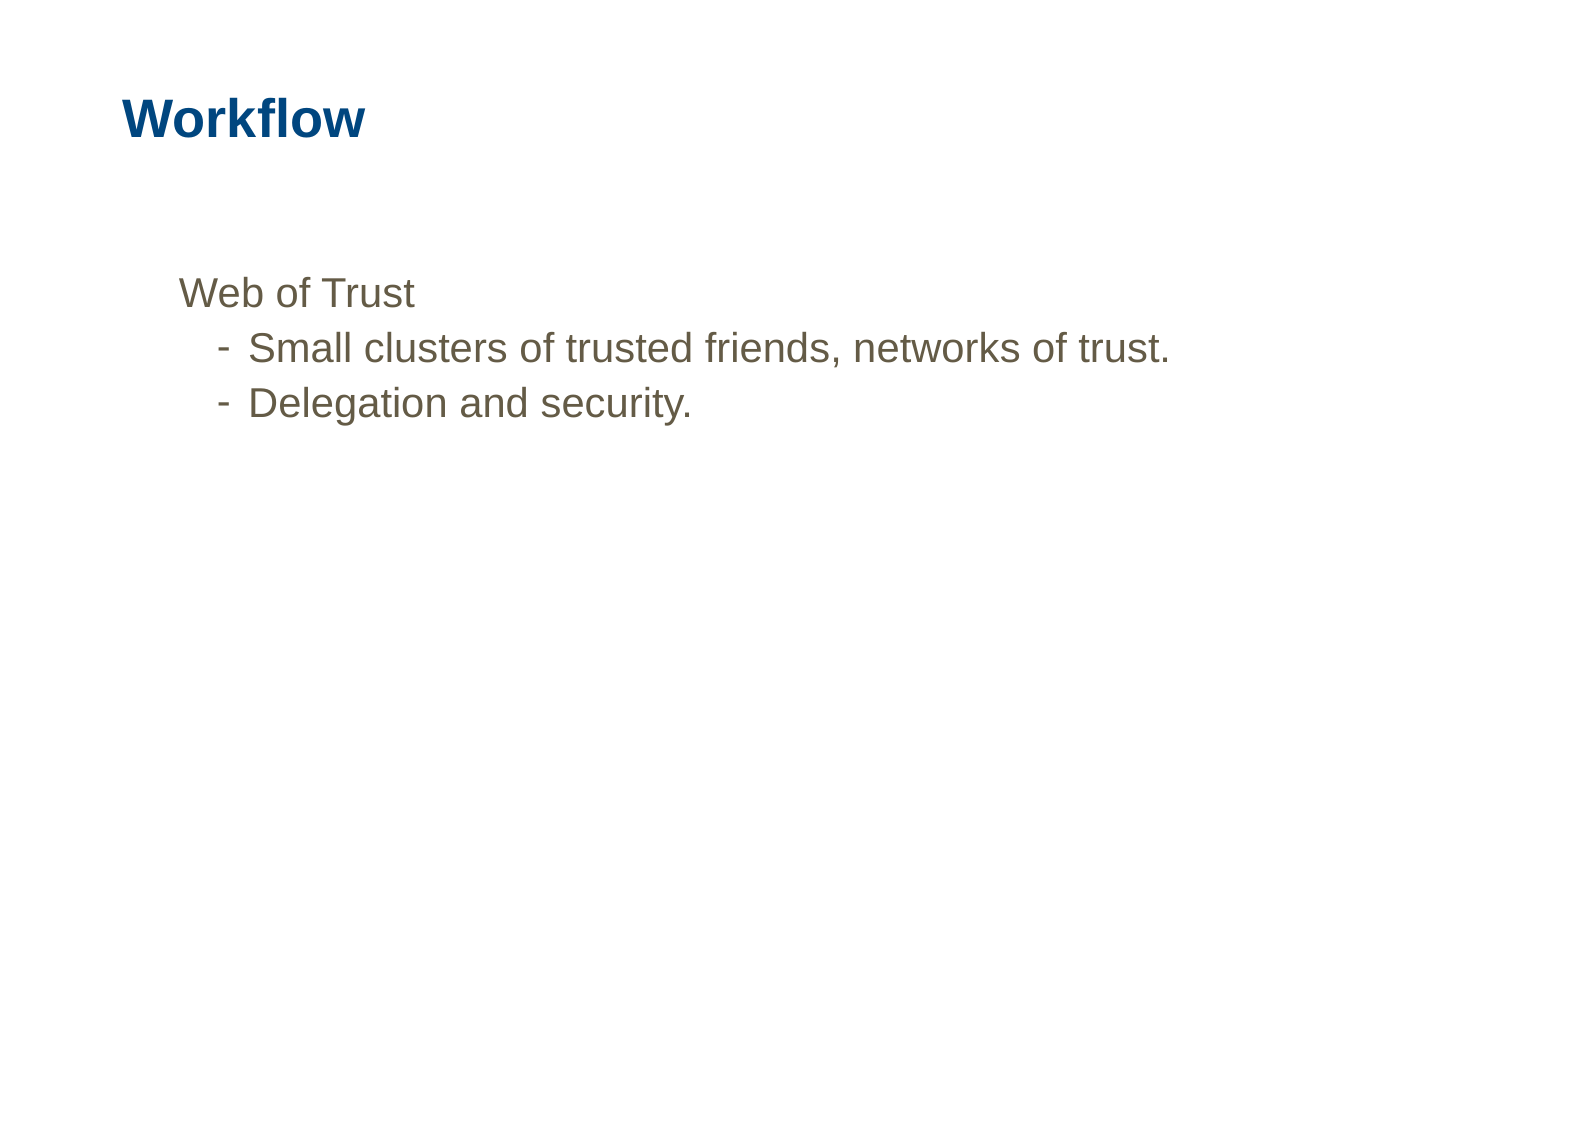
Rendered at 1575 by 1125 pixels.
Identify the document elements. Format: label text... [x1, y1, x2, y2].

list Web of Trust Small clusters of trusted friends, networks of trust. Delegation and security. [122, 265, 1398, 941]
title Workflow [122, 76, 1541, 157]
